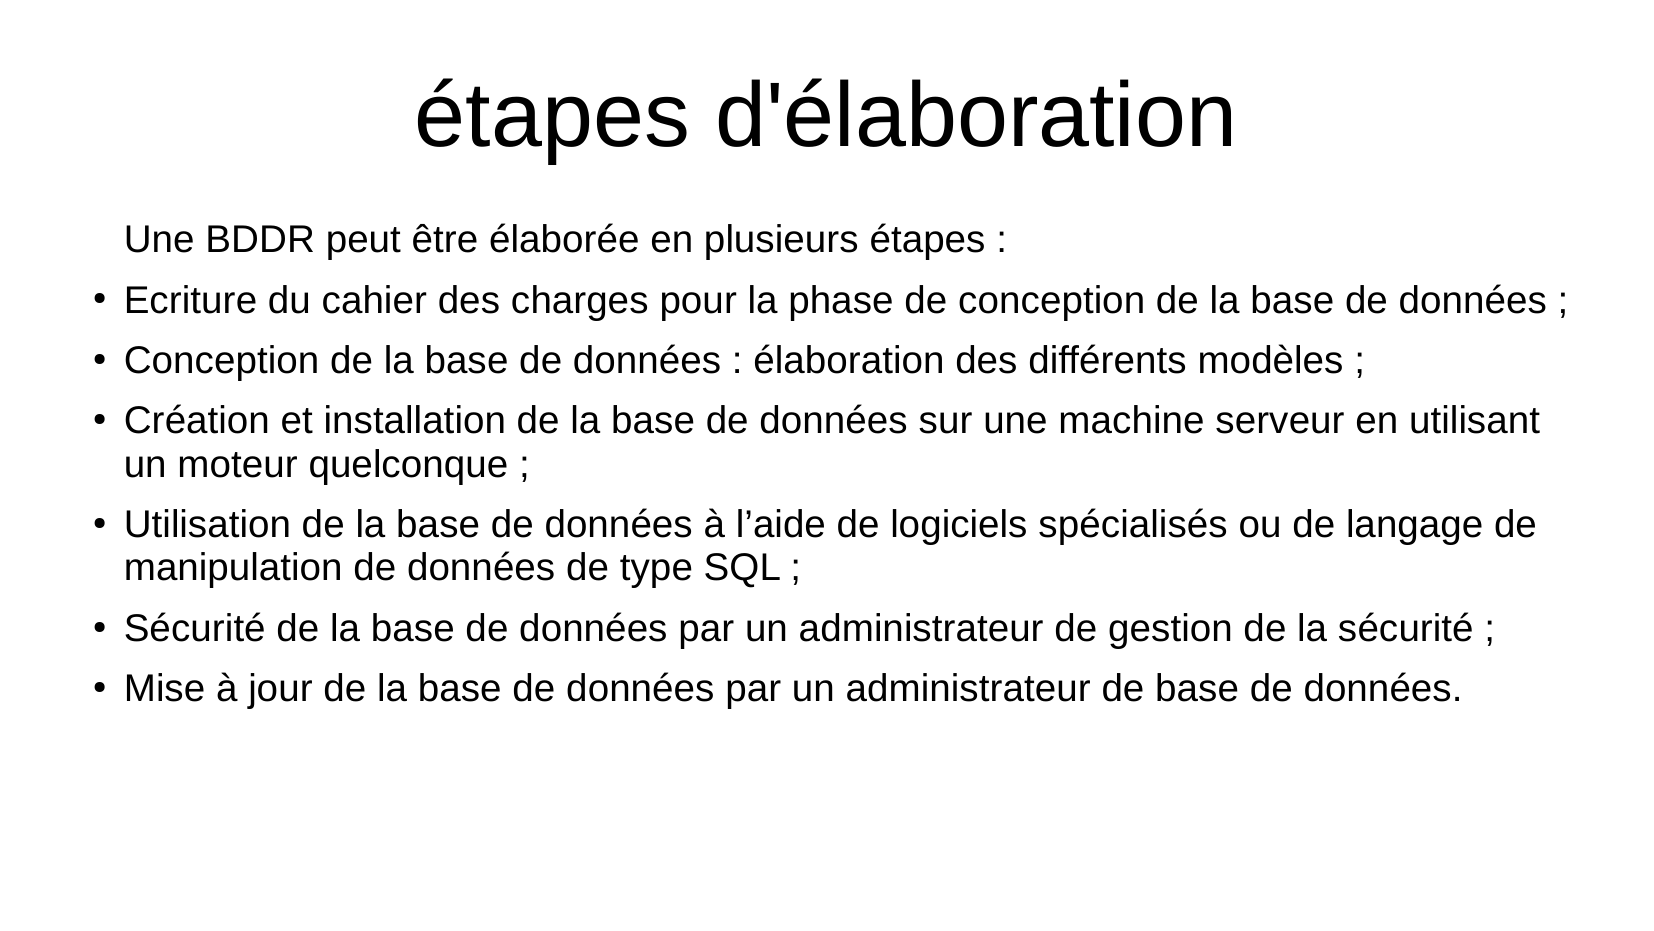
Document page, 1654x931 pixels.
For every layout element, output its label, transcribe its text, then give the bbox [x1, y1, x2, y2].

title étapes d'élaboration [82, 37, 1571, 193]
list Une BDDR peut être élaborée en plusieurs étapes : Ecriture du cahier des charges pour la phase de conception de la base de données ; Conception de la base de données : élaboration des différents modèles ; Création et installation de la base de données sur une machine serveur en utilisant un moteur quelconque ; Utilisation de la base de données à l’aide de logiciels spécialisés ou de langage de manipulation de données de type SQL ; Sécurité de la base de données par un administrateur de gestion de la sécurité ; Mise à jour de la base de données par un administrateur de base de données. [82, 217, 1571, 758]
